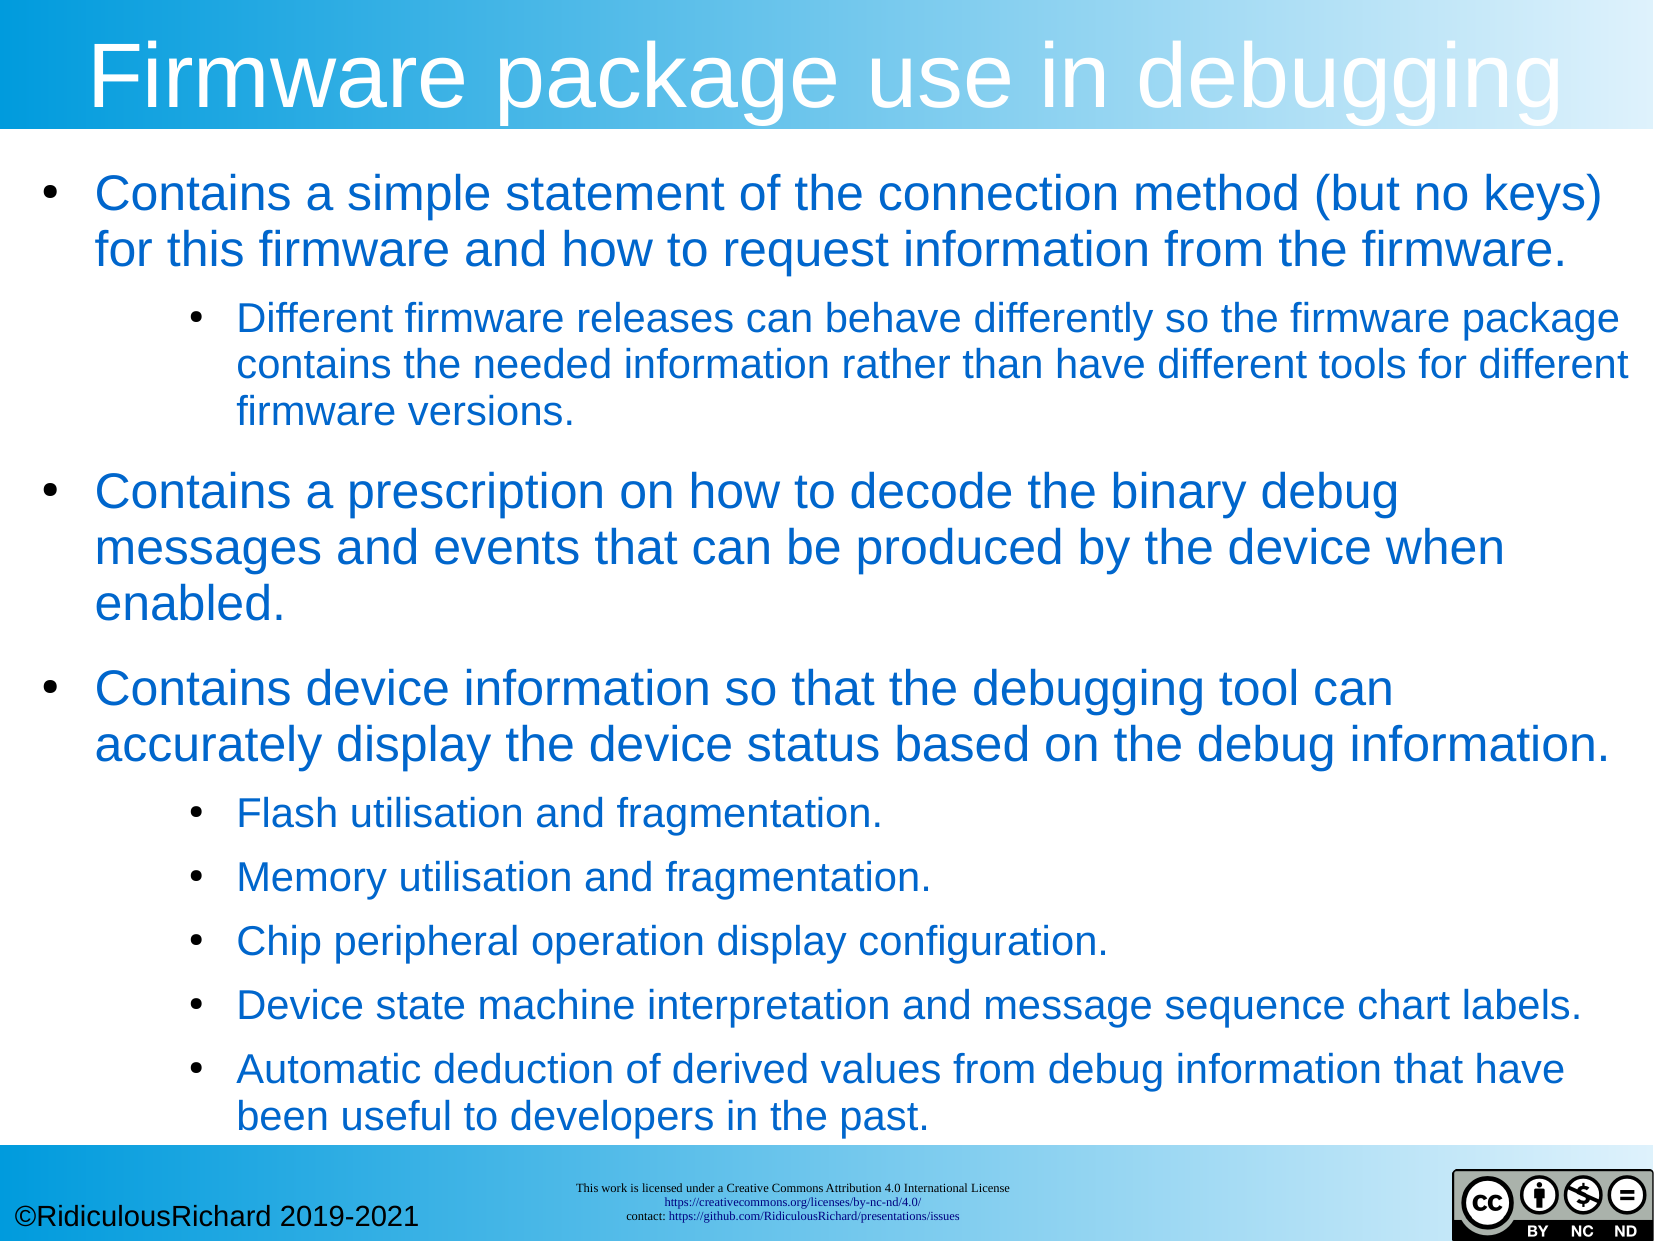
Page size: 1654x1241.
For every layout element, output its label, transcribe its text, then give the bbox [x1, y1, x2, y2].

list Contains a simple statement of the connection method (but no keys) for this firmware and how to request information from the firmware. Different firmware releases can behave differently so the firmware package contains the needed information rather than have different tools for different firmware versions. Contains a prescription on how to decode the binary debug messages and events that can be produced by the device when enabled. Contains device information so that the debugging tool can accurately display the device status based on the debug information. Flash utilisation and fragmentation. Memory utilisation and fragmentation. Chip peripheral operation display configuration. Device state machine interpretation and message sequence chart labels. Automatic deduction of derived values from debug information that have been useful to developers in the past. [23, 165, 1630, 1123]
picture [1452, 1169, 1654, 1241]
picture [138, 1146, 142, 1241]
title Firmware package use in debugging [11, 0, 1642, 179]
